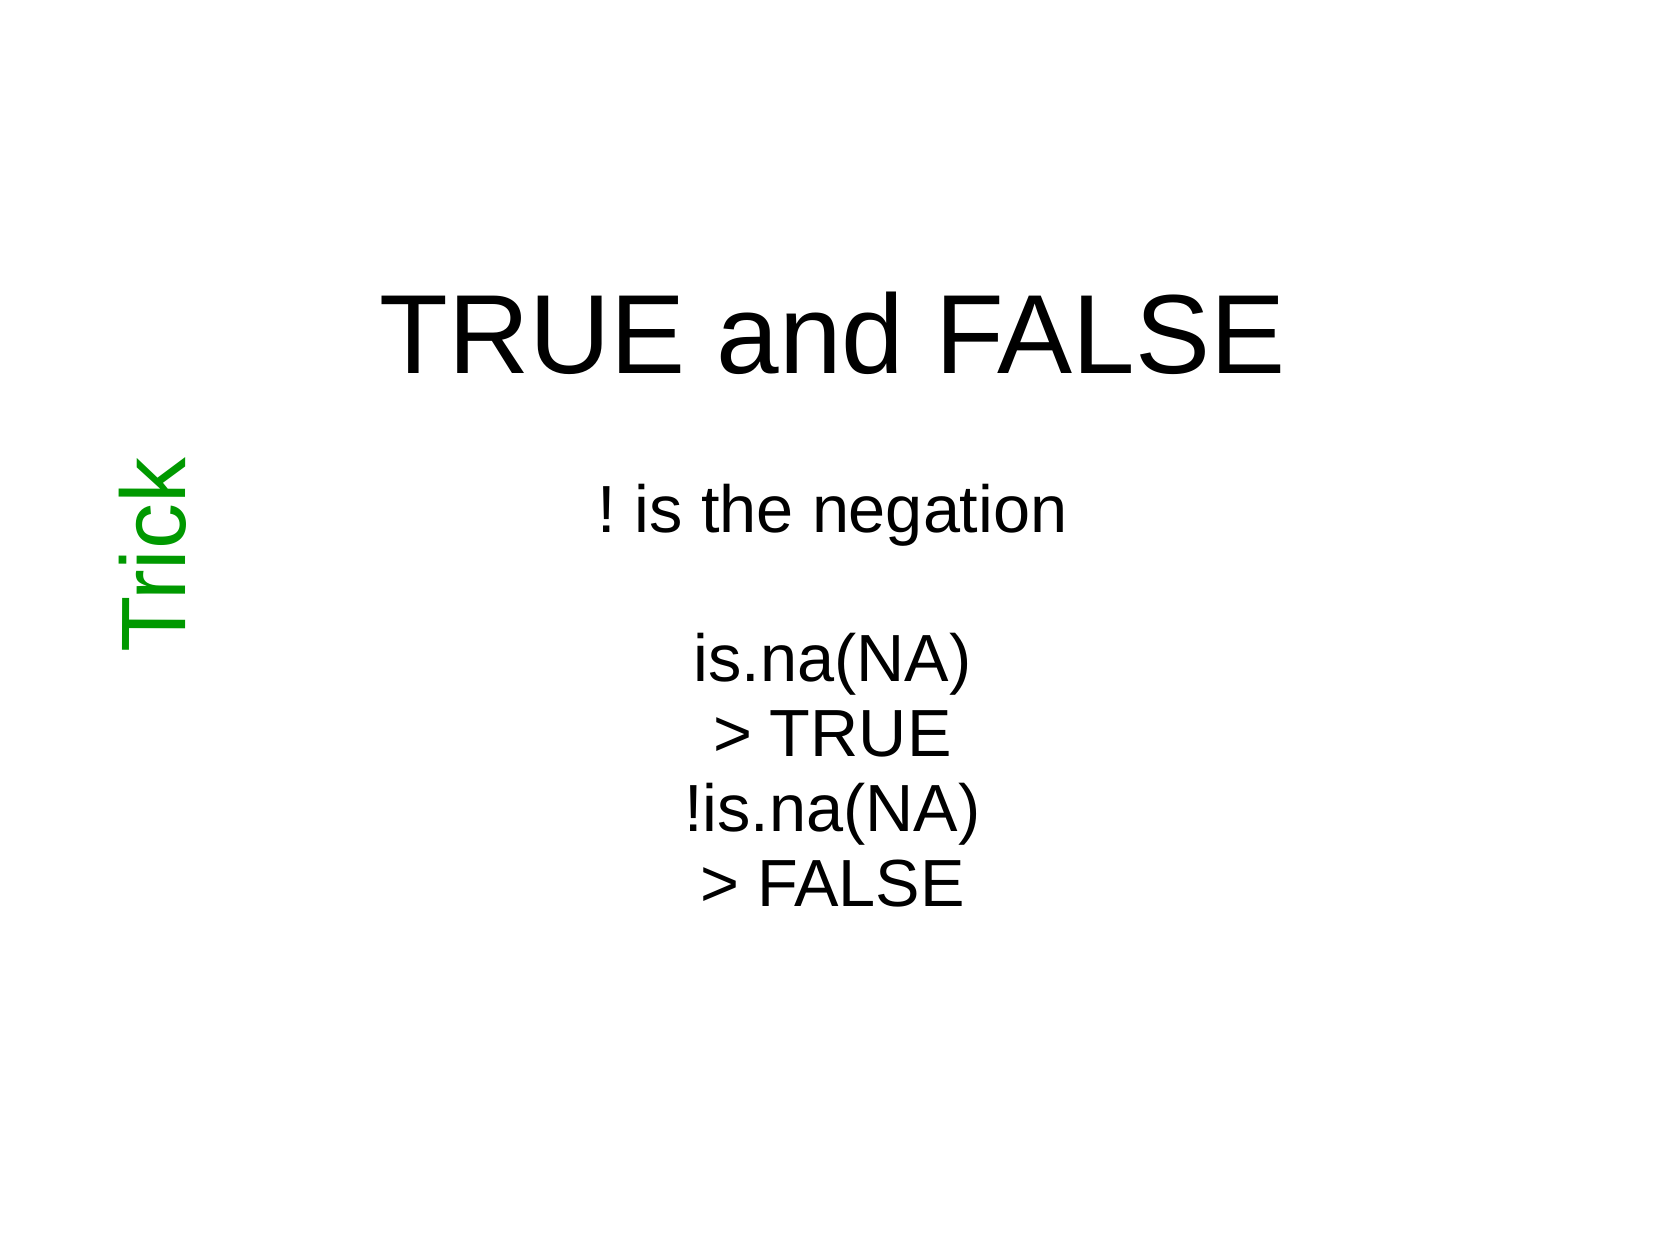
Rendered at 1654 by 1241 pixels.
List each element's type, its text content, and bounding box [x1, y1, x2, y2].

subtitle TRUE and FALSE ! is the negation is.na(NA) > TRUE !is.na(NA) > FALSE [94, 47, 1571, 1241]
title Trick [48, 0, 260, 1241]
